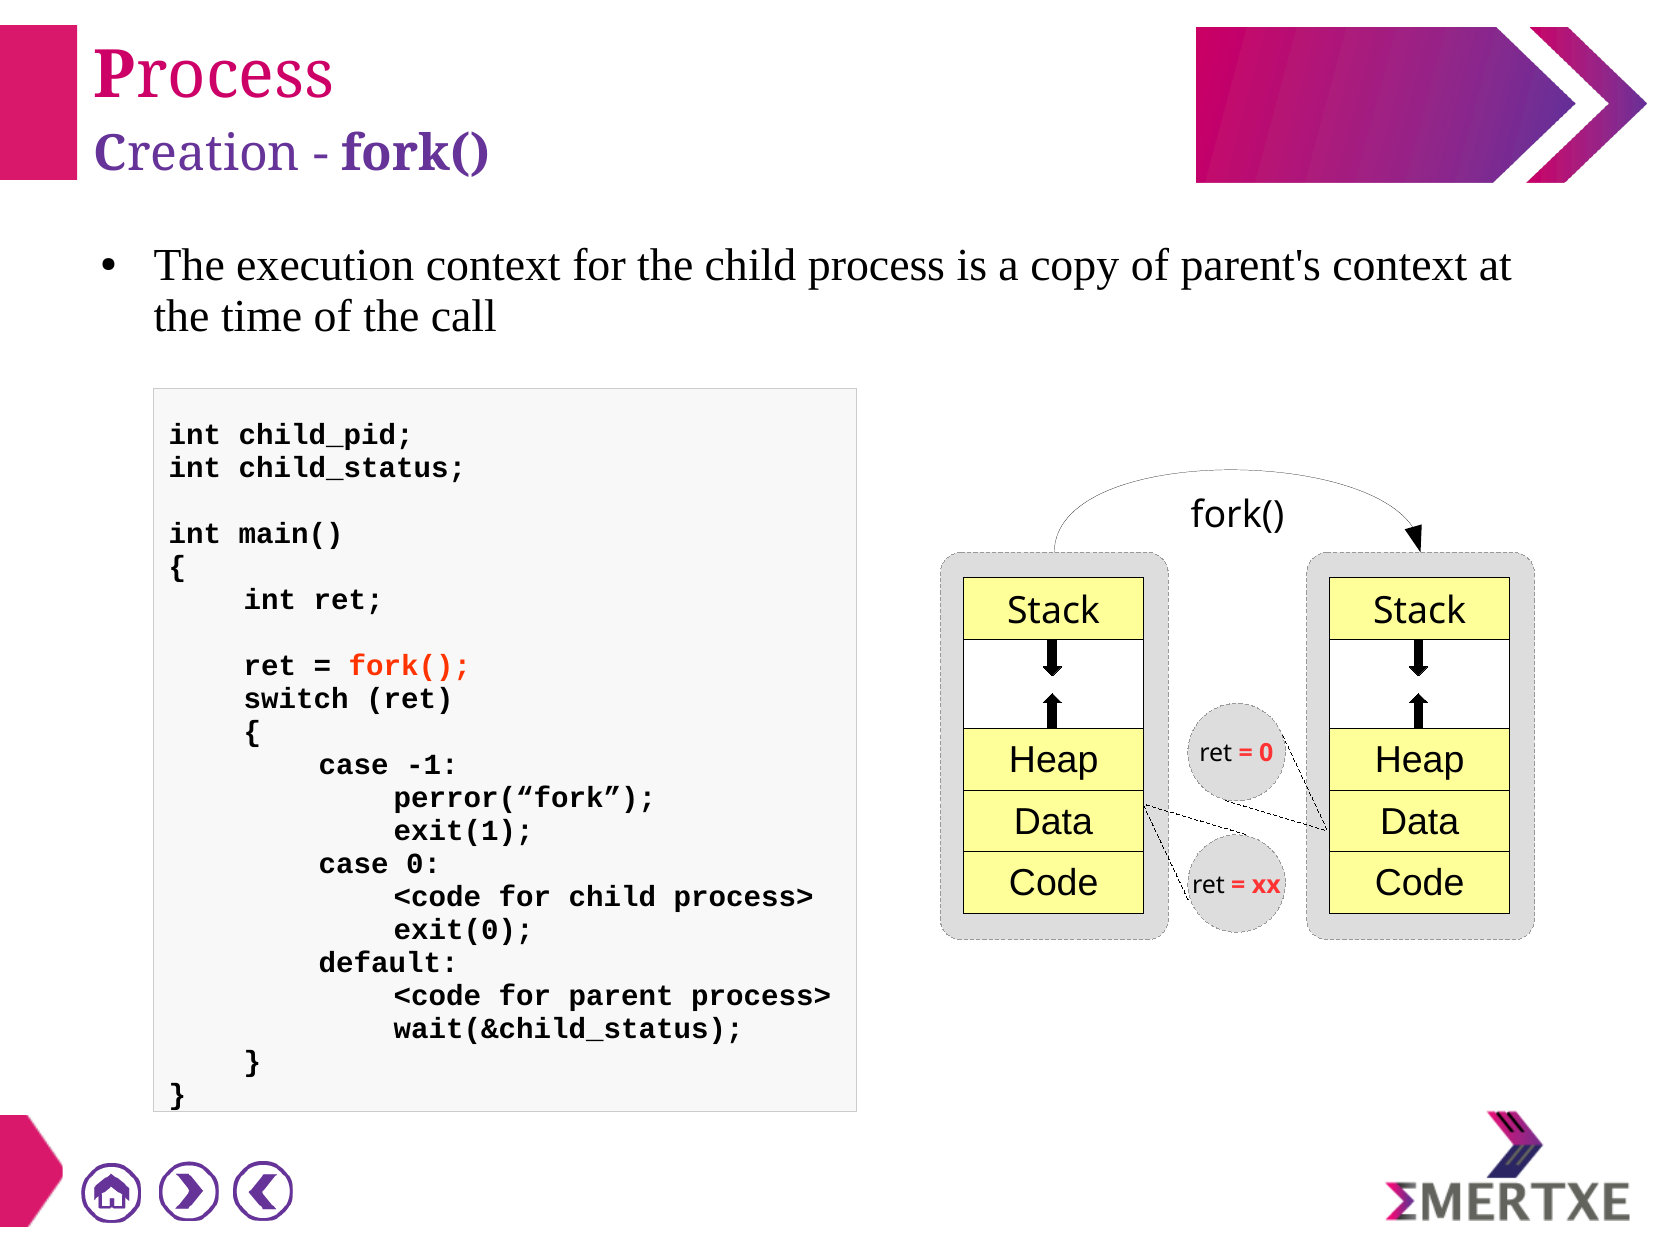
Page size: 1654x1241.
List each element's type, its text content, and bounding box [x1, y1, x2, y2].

text_box ret = 0 [1187, 703, 1286, 801]
text_box Stack [1329, 577, 1510, 639]
text_box Data [963, 790, 1144, 851]
picture [233, 1161, 293, 1221]
text_box Code [963, 851, 1144, 914]
text_box int child_pid; int child_status; int main() { int ret; ret = fork(); switch (ret) { case -1: perror(“fork”); exit(1); case 0: <code for child process> exit(0); default: <code for parent process> wait(&child_status); } } [153, 388, 857, 1112]
list The execution context for the child process is a copy of parent's context at the time of the call [82, 240, 1571, 387]
picture [1571, 27, 1647, 183]
picture [81, 1163, 141, 1223]
picture [1385, 1107, 1631, 1221]
text_box Data [1329, 790, 1510, 851]
title Process Creation - fork() [93, 2, 1571, 210]
text_box Heap [1329, 728, 1510, 790]
text_box [940, 552, 1169, 940]
text_box Stack [963, 577, 1144, 639]
text_box Heap [963, 728, 1144, 790]
text_box Code [1329, 851, 1510, 914]
picture [159, 1161, 219, 1221]
text_box [1306, 552, 1535, 940]
text_box ret = xx [1187, 834, 1286, 933]
